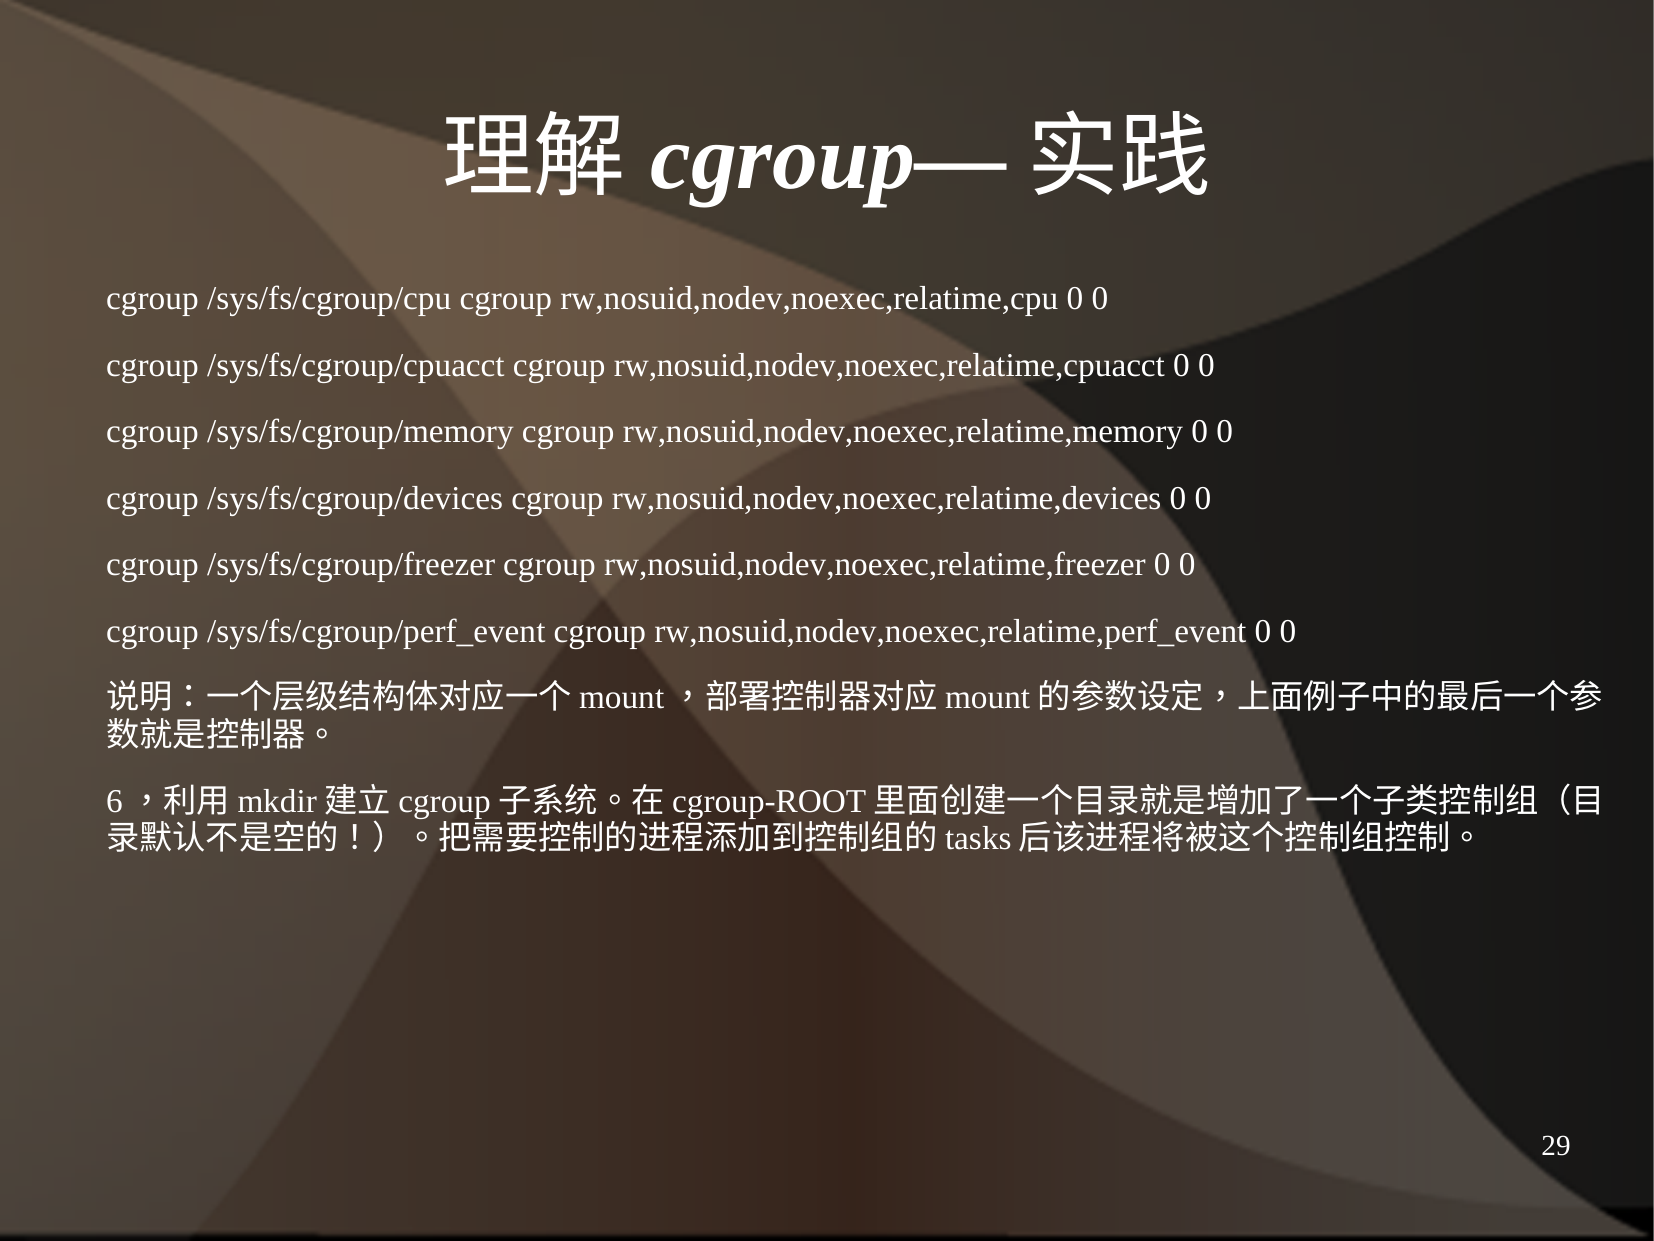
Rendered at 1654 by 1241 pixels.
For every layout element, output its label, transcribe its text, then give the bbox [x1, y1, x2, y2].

picture [0, 0, 1654, 1241]
list cgroup /sys/fs/cgroup/cpu cgroup rw,nosuid,nodev,noexec,relatime,cpu 0 0 cgroup /sys/fs/cgroup/cpuacct cgroup rw,nosuid,nodev,noexec,relatime,cpuacct 0 0 cgroup /sys/fs/cgroup/memory cgroup rw,nosuid,nodev,noexec,relatime,memory 0 0 cgroup /sys/fs/cgroup/devices cgroup rw,nosuid,nodev,noexec,relatime,devices 0 0 cgroup /sys/fs/cgroup/freezer cgroup rw,nosuid,nodev,noexec,relatime,freezer 0 0 cgroup /sys/fs/cgroup/perf_event cgroup rw,nosuid,nodev,noexec,relatime,perf_event 0 0 说明：一个层级结构体对应一个mount，部署控制器对应mount的参数设定，上面例子中的最后一个参数就是控制器。 6，利用mkdir建立cgroup子系统。在cgroup-ROOT里面创建一个目录就是增加了一个子类控制组（目录默认不是空的！）。把需要控制的进程添加到控制组的tasks后该进程将被这个控制组控制。 [35, 279, 1607, 1099]
title 理解cgroup—实践 [82, 49, 1571, 257]
